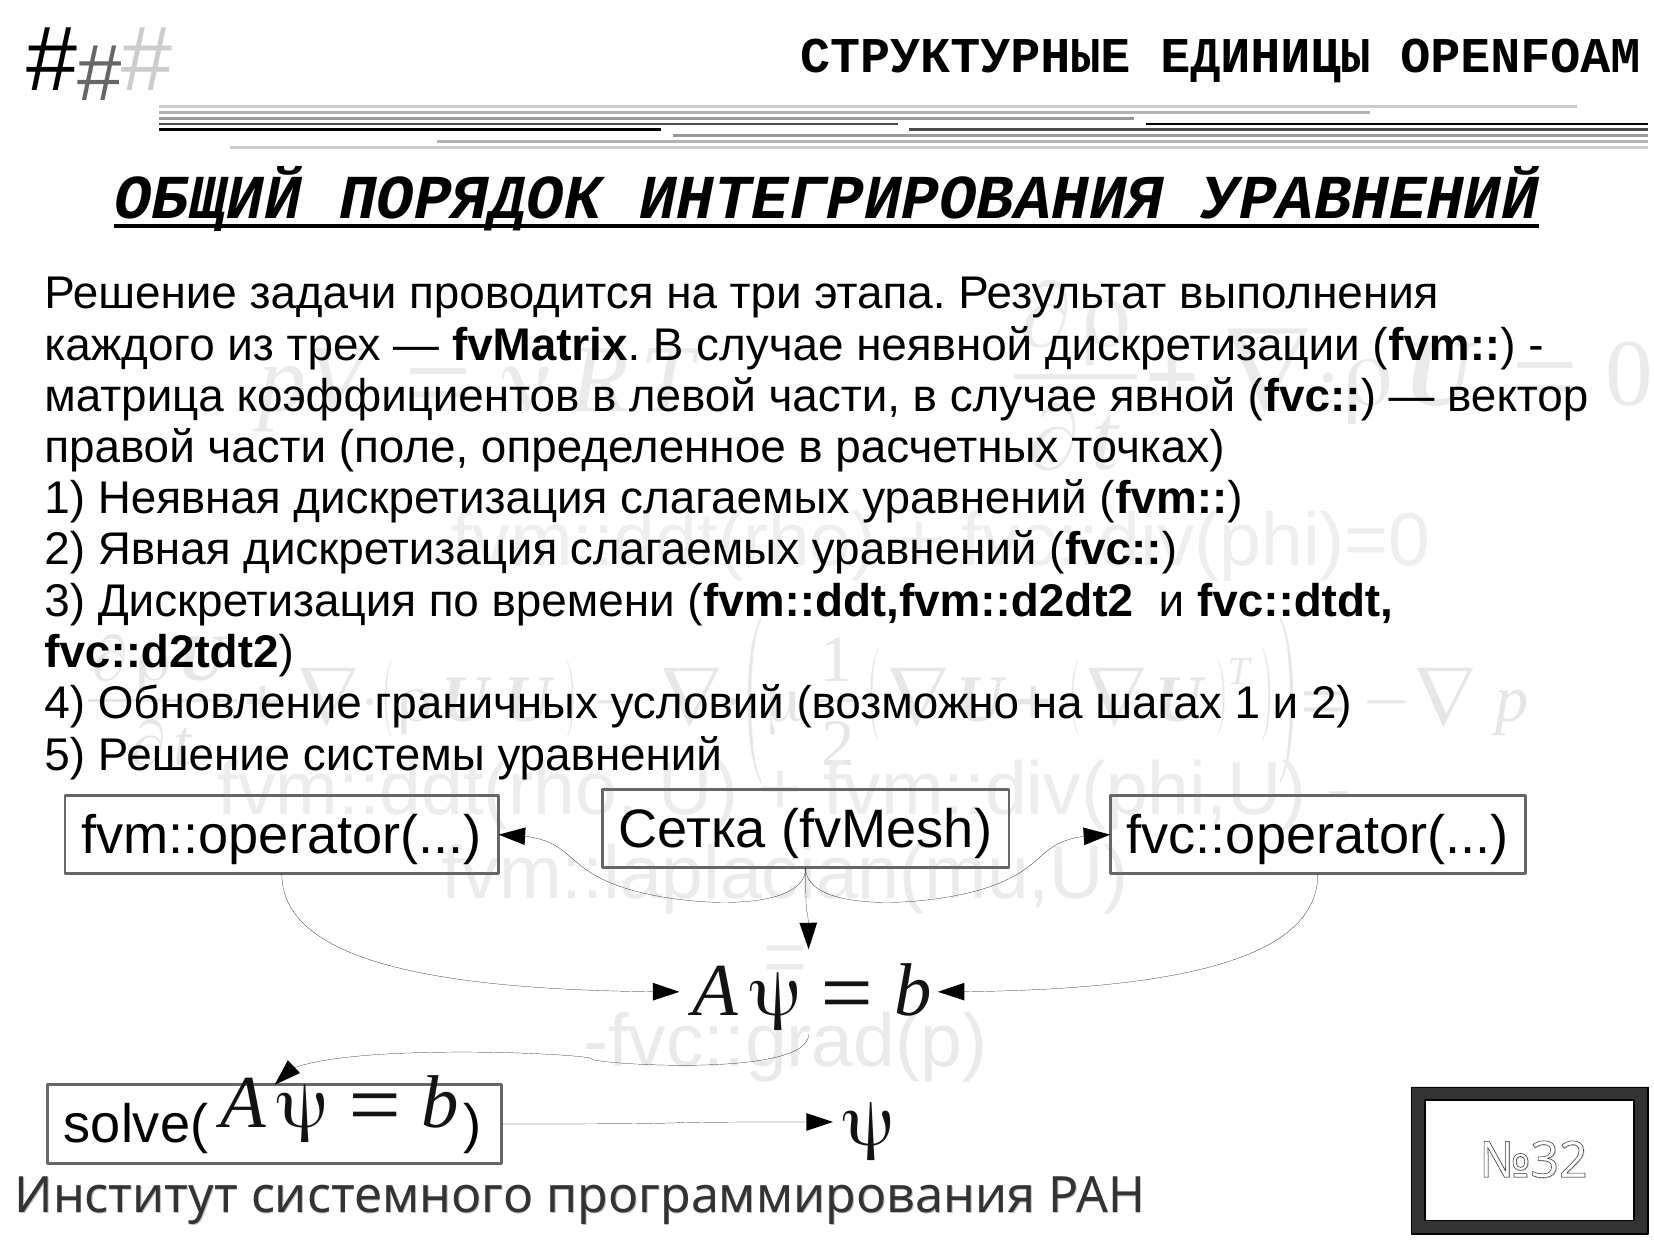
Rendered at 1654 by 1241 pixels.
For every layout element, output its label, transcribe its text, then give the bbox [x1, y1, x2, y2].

title ОБЩИЙ ПОРЯДОК ИНТЕГРИРОВАНИЯ УРАВНЕНИЙ [0, 147, 1654, 257]
chart [206, 1061, 466, 1147]
chart [832, 1079, 901, 1165]
text_box Решение задачи проводится на три этапа. Результат выполнения каждого из трех — fvMatrix. В случае неявной дискретизации (fvm::) - матрица коэффициентов в левой части, в случае явной (fvc::) — вектор правой части (поле, определенное в расчетных точках) 1) Неявная дискретизация слагаемых уравнений (fvm::) 2) Явная дискретизация слагаемых уравнений (fvc::) 3) Дискретизация по времени (fvm::ddt,fvm::d2dt2 и fvc::dtdt, fvc::d2tdt2) 4) Обновление граничных условий (возможно на шагах 1 и 2) 5) Решение системы уравнений [29, 259, 1625, 788]
chart [679, 949, 938, 1035]
text_box fvc::operator(...) [1110, 795, 1526, 874]
text_box Сетка (fvMesh) [602, 789, 1010, 868]
text_box solve( ) [47, 1084, 502, 1164]
text_box fvm::operator(...) [65, 795, 499, 874]
